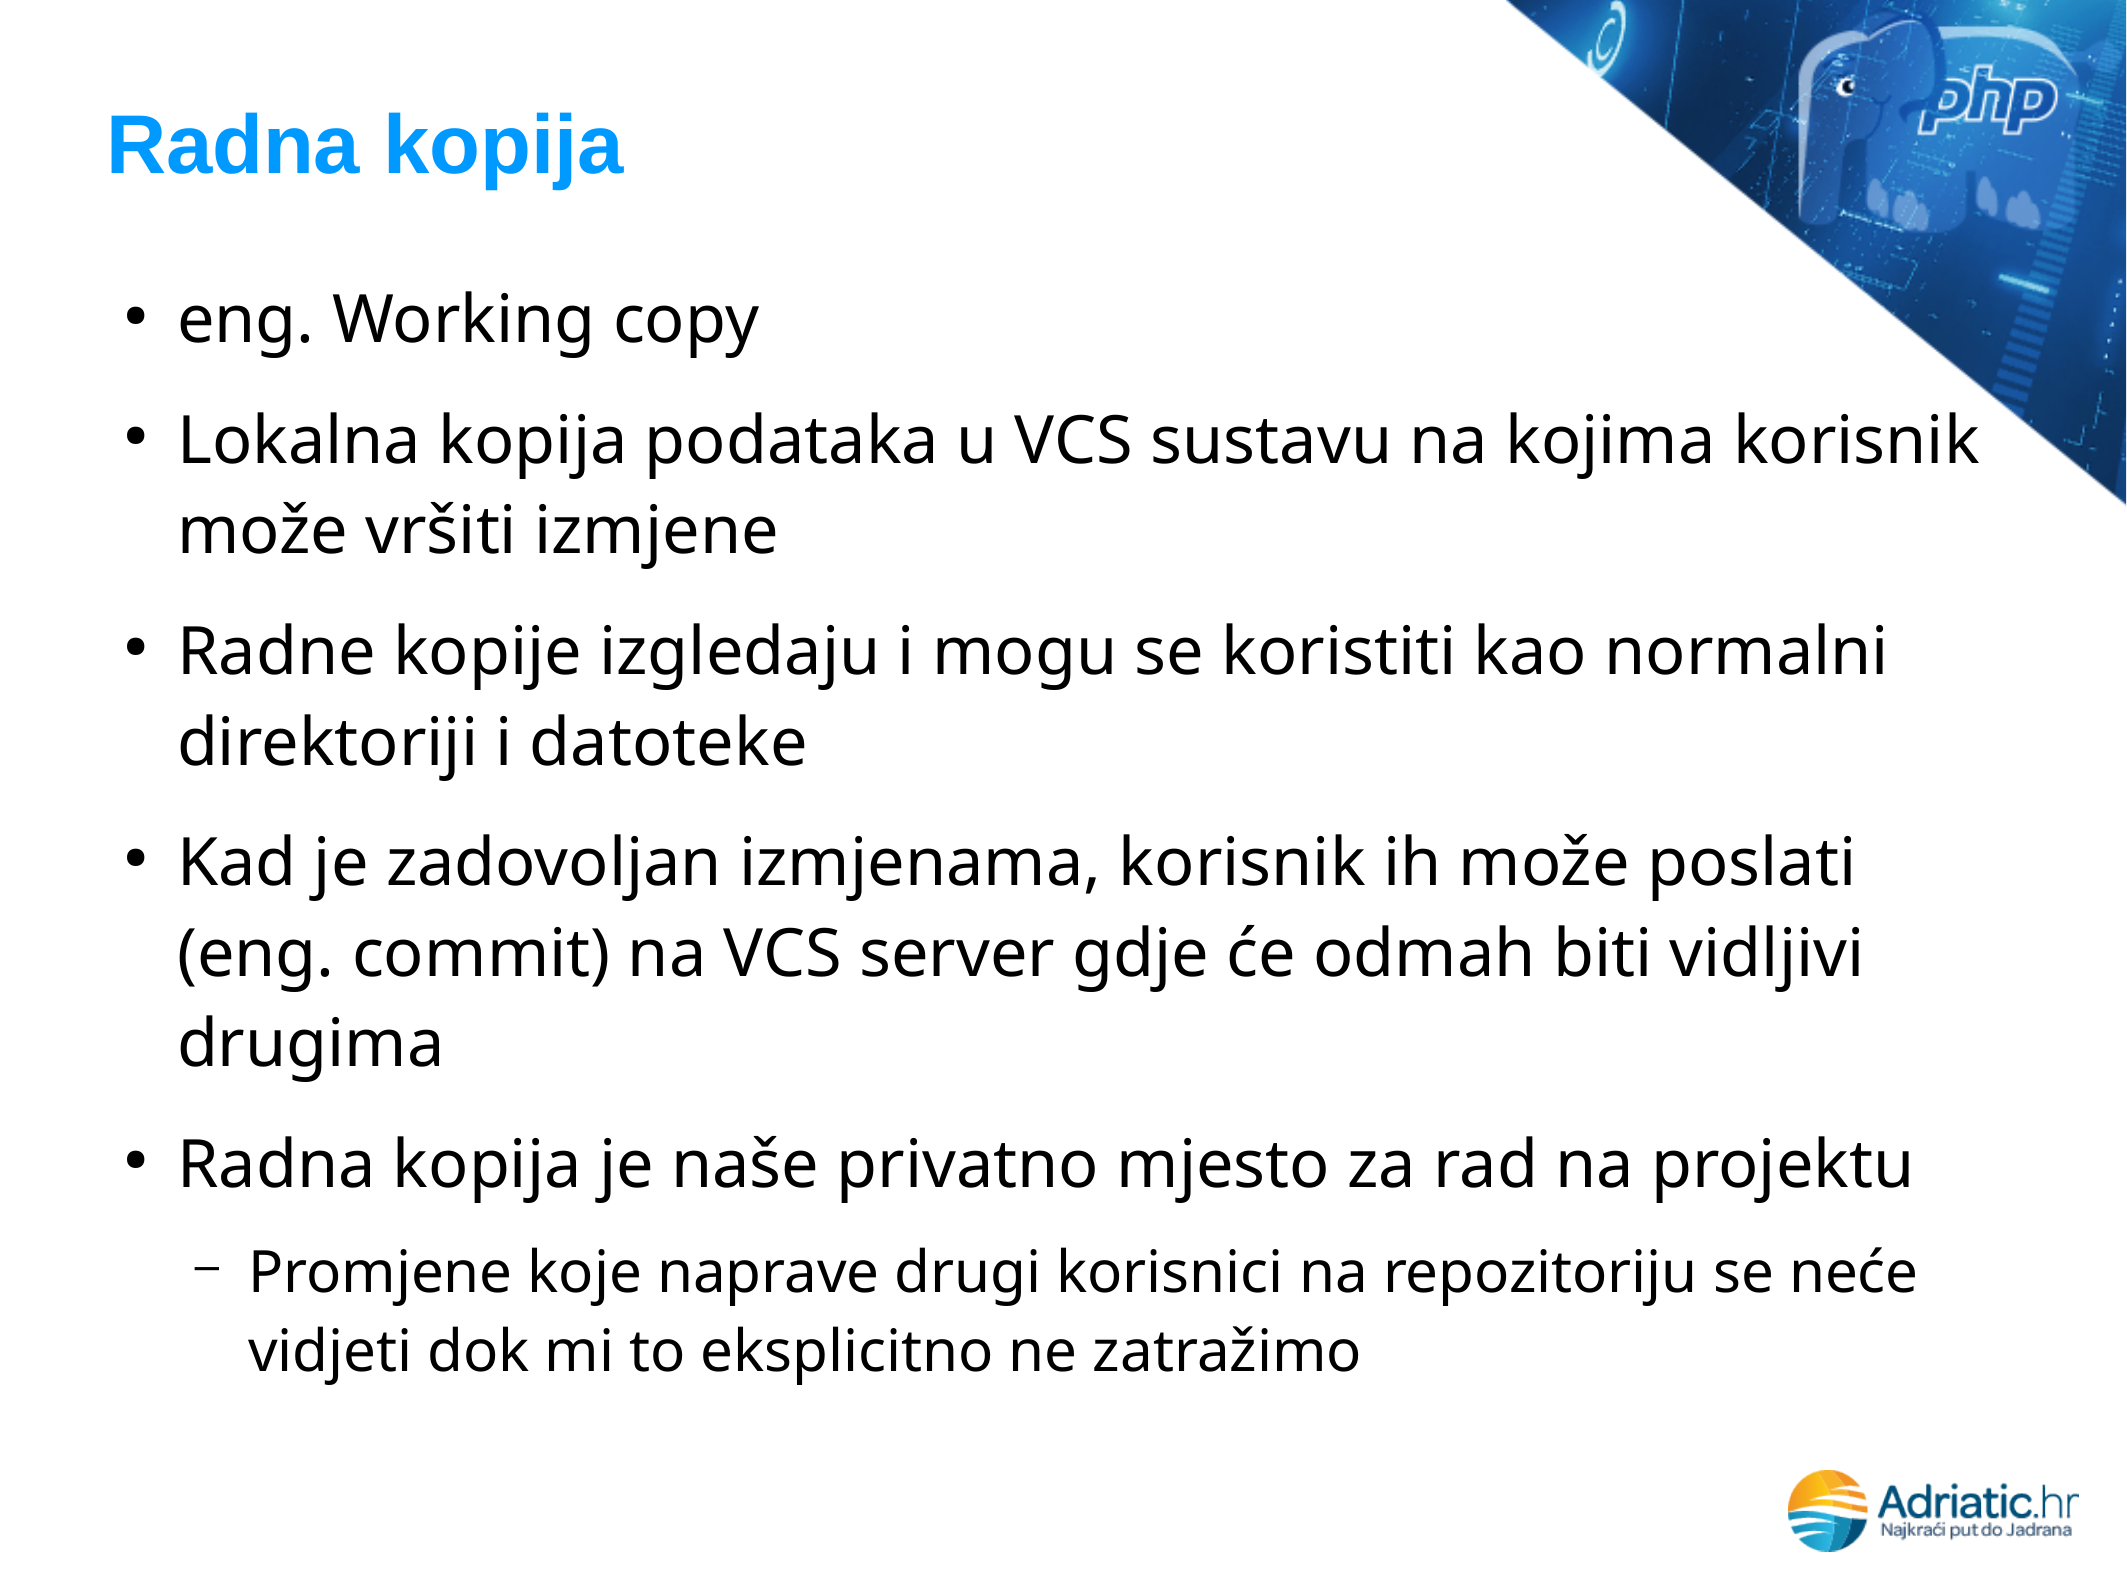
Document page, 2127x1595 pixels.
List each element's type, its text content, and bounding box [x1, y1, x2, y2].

title Radna kopija [106, 70, 1630, 219]
list eng. Working copy Lokalna kopija podataka u VCS sustavu na kojima korisnik može vršiti izmjene Radne kopije izgledaju i mogu se koristiti kao normalni direktoriji i datoteke Kad je zadovoljan izmjenama, korisnik ih može poslati (eng. commit) na VCS server gdje će odmah biti vidljivi drugima Radna kopija je naše privatno mjesto za rad na projektu Promjene koje naprave drugi korisnici na repozitoriju se neće vidjeti dok mi to eksplicitno ne zatražimo [106, 271, 2020, 1453]
picture [1505, 0, 2127, 625]
picture [1788, 1470, 2079, 1552]
